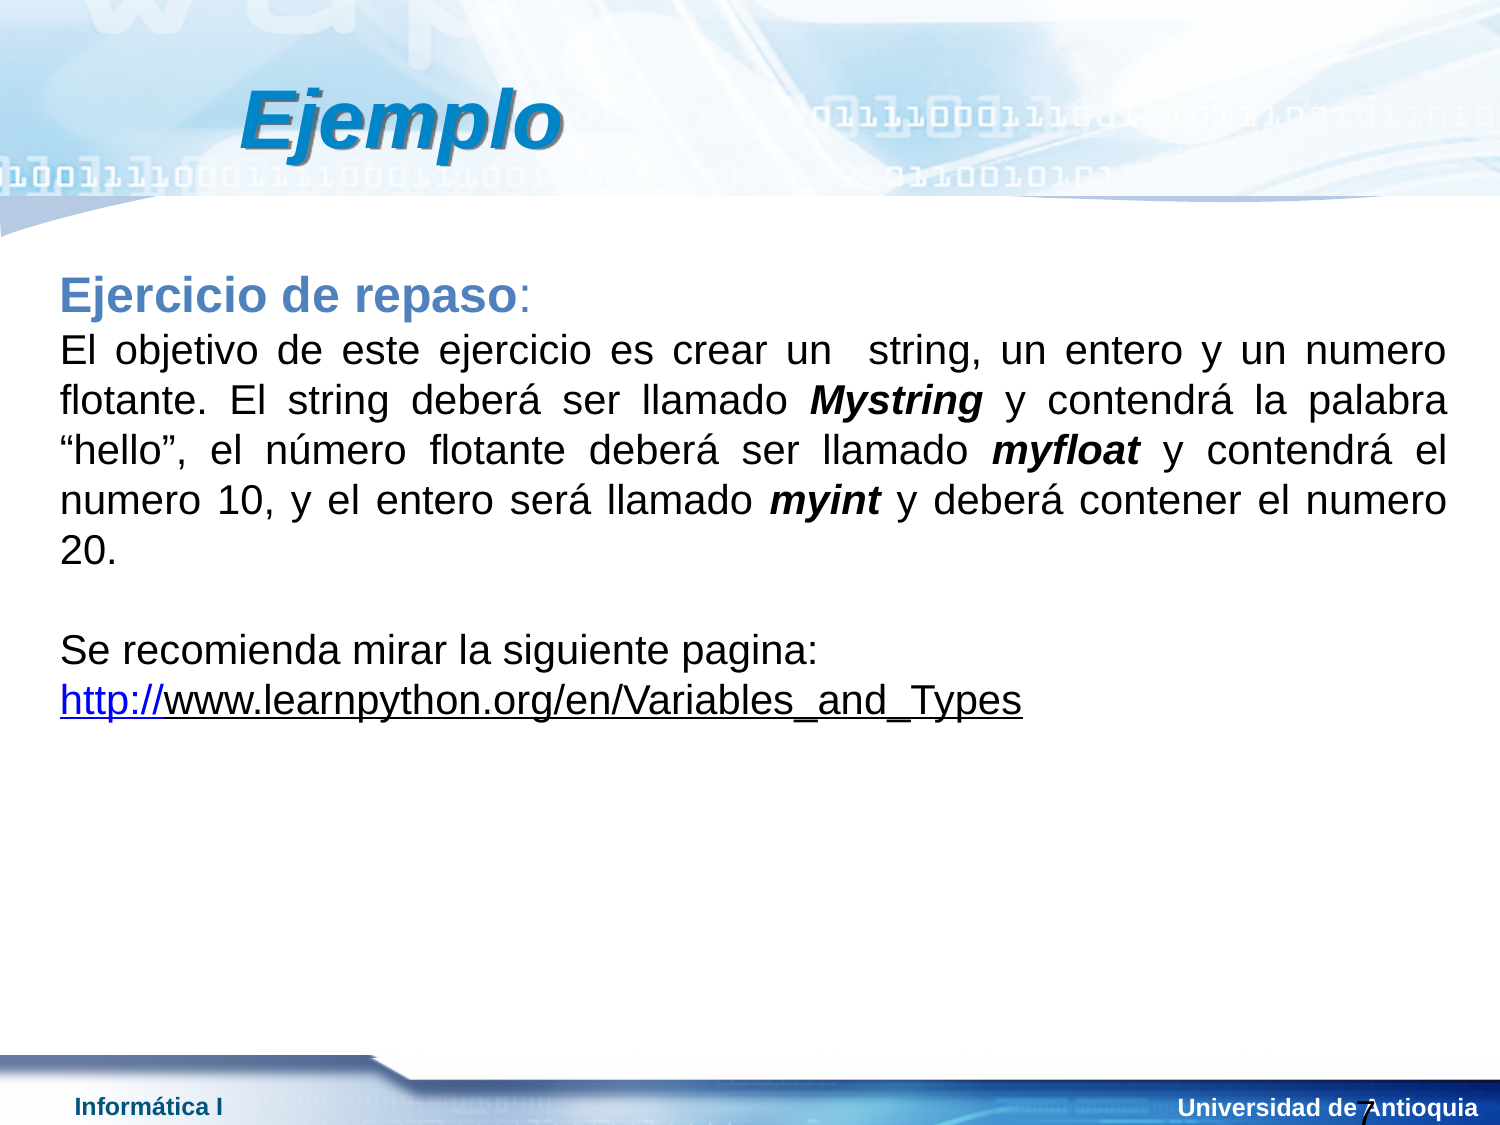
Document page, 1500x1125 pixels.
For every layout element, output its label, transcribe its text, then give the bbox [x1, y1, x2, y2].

slide_number <número> [1340, 1082, 1500, 1125]
picture [0, 1055, 1500, 1125]
title Ejemplo [224, 57, 1438, 150]
text_box Ejercicio de repaso: El objetivo de este ejercicio es crear un string, un entero y un numero flotante. El string deberá ser llamado Mystring y contendrá la palabra “hello”, el número flotante deberá ser llamado myfloat y contendrá el numero 10, y el entero será llamado myint y deberá contener el numero 20. Se recomienda mirar la siguiente pagina: http://www.learnpython.org/en/Variables_and_Types [45, 255, 1463, 731]
picture [1332, 1105, 1337, 1114]
picture [0, 0, 1500, 196]
